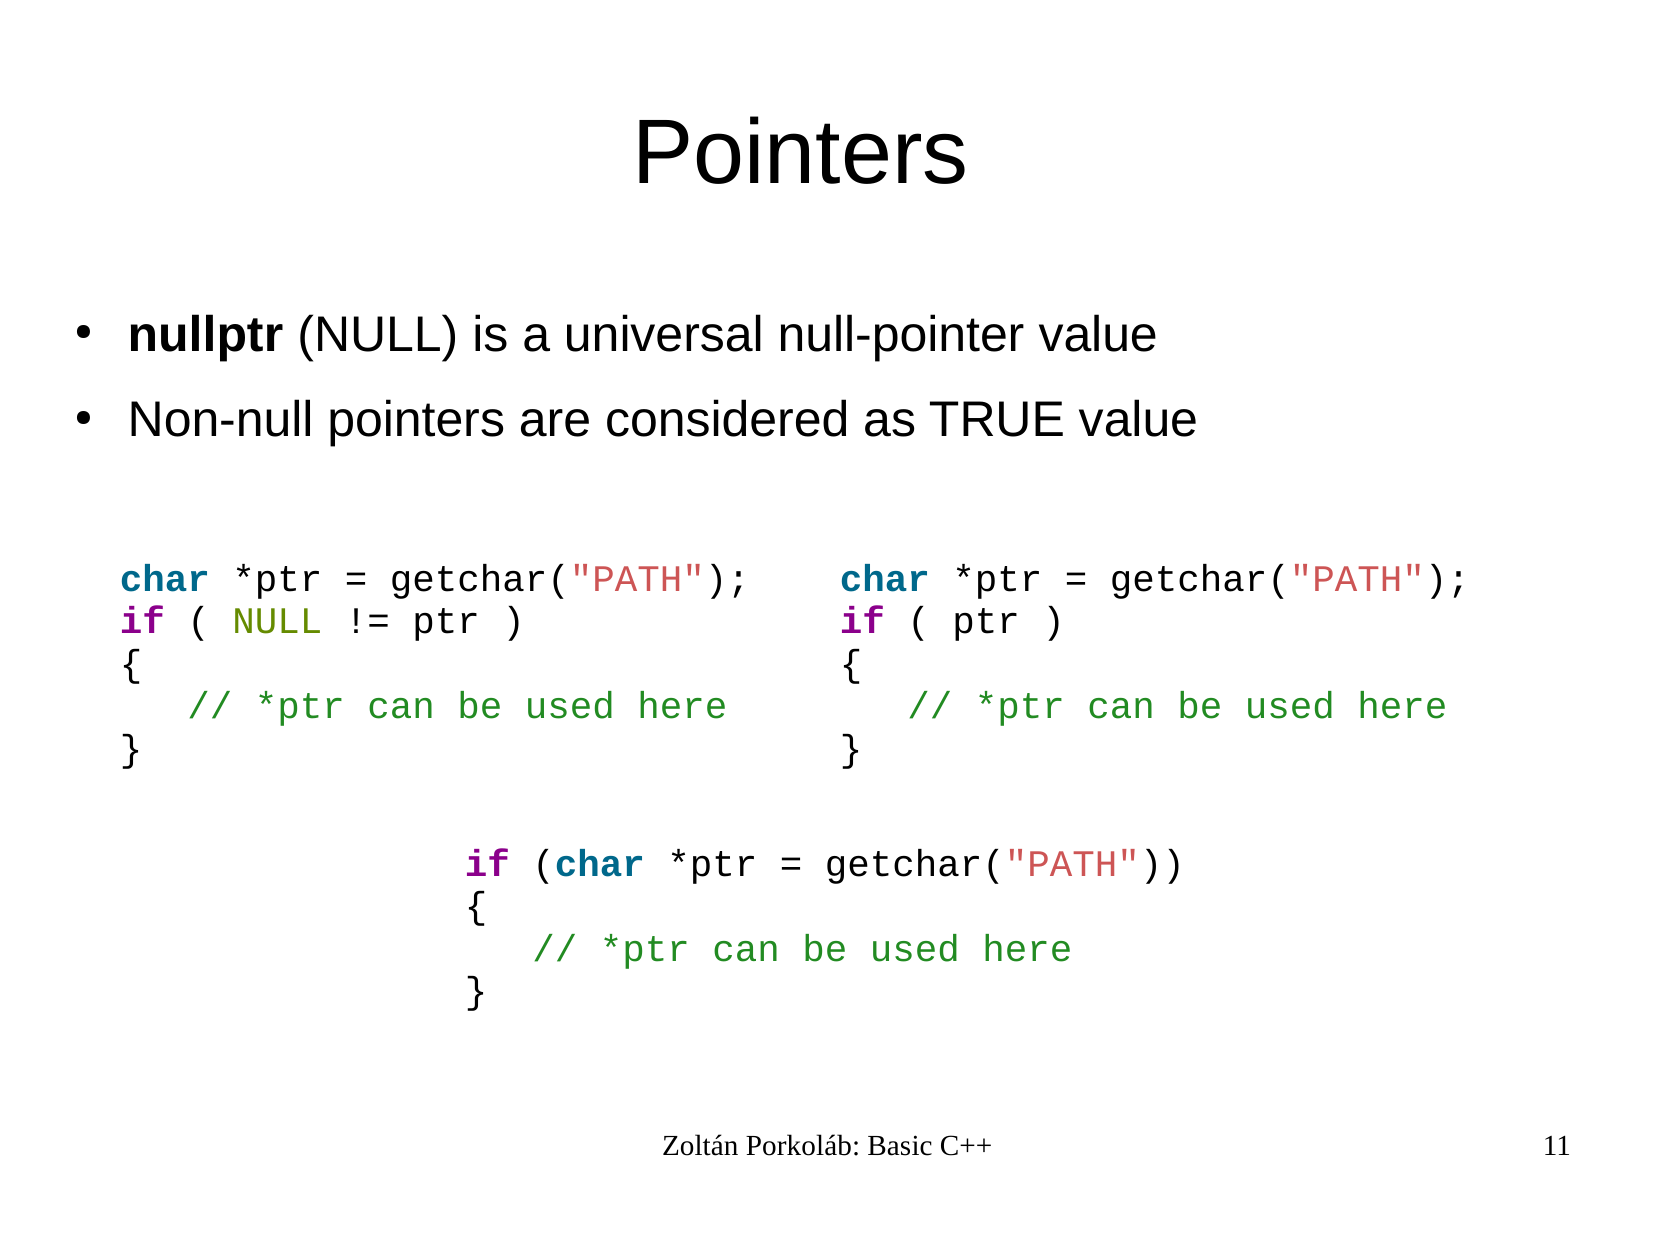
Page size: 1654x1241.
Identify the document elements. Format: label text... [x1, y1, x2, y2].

text_box if (char *ptr = getchar("PATH")) { // *ptr can be used here } [450, 795, 1411, 1141]
text_box char *ptr = getchar("PATH"); if ( NULL != ptr ) { // *ptr can be used here } [105, 510, 766, 856]
text_box char *ptr = getchar("PATH"); if ( ptr ) { // *ptr can be used here } [825, 510, 1486, 856]
list nullptr (NULL) is a universal null-pointer value Non-null pointers are considered as TRUE value [56, 225, 1591, 661]
title Pointers [56, 47, 1546, 225]
